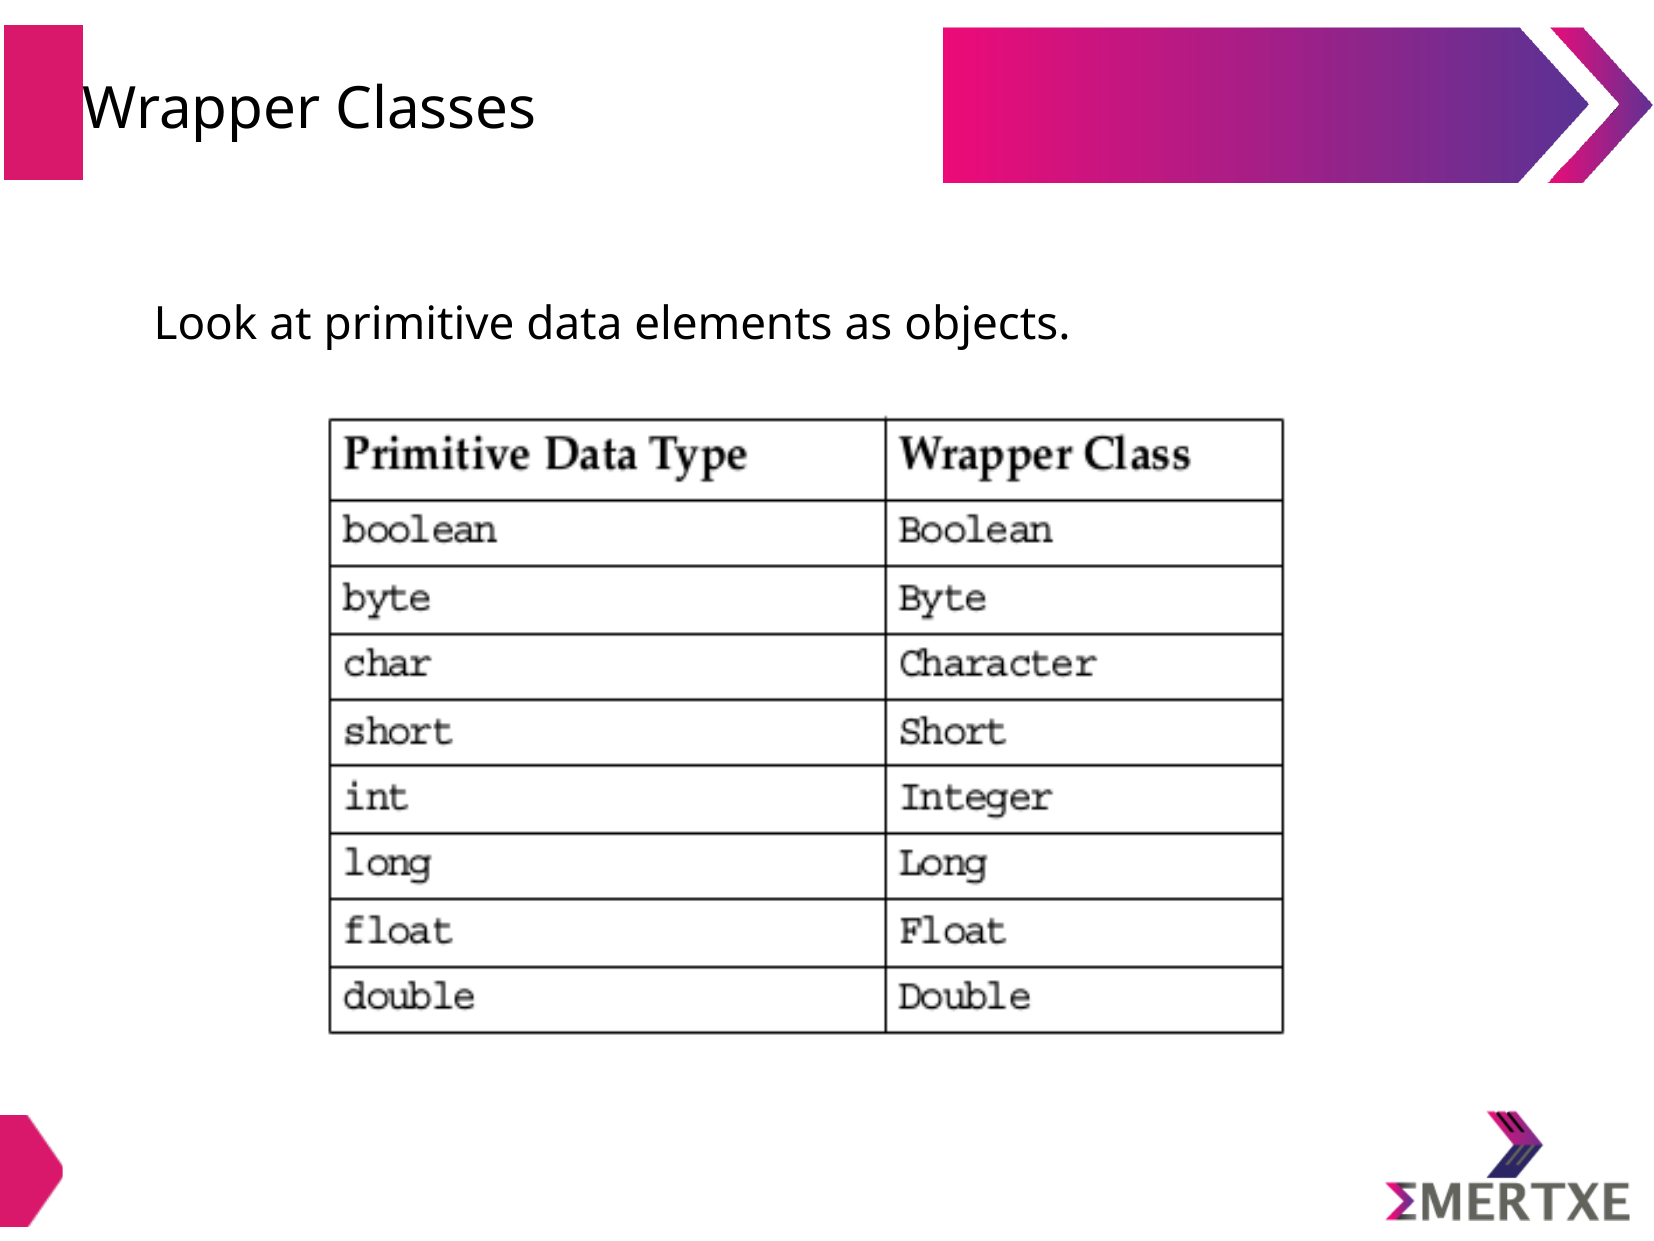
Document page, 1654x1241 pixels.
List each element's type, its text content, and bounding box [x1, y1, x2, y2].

list Look at primitive data elements as objects. [82, 290, 1571, 1010]
picture [1385, 1107, 1631, 1221]
title Wrapper Classes [82, 2, 1571, 210]
picture [285, 389, 1329, 1066]
picture [1571, 27, 1653, 183]
